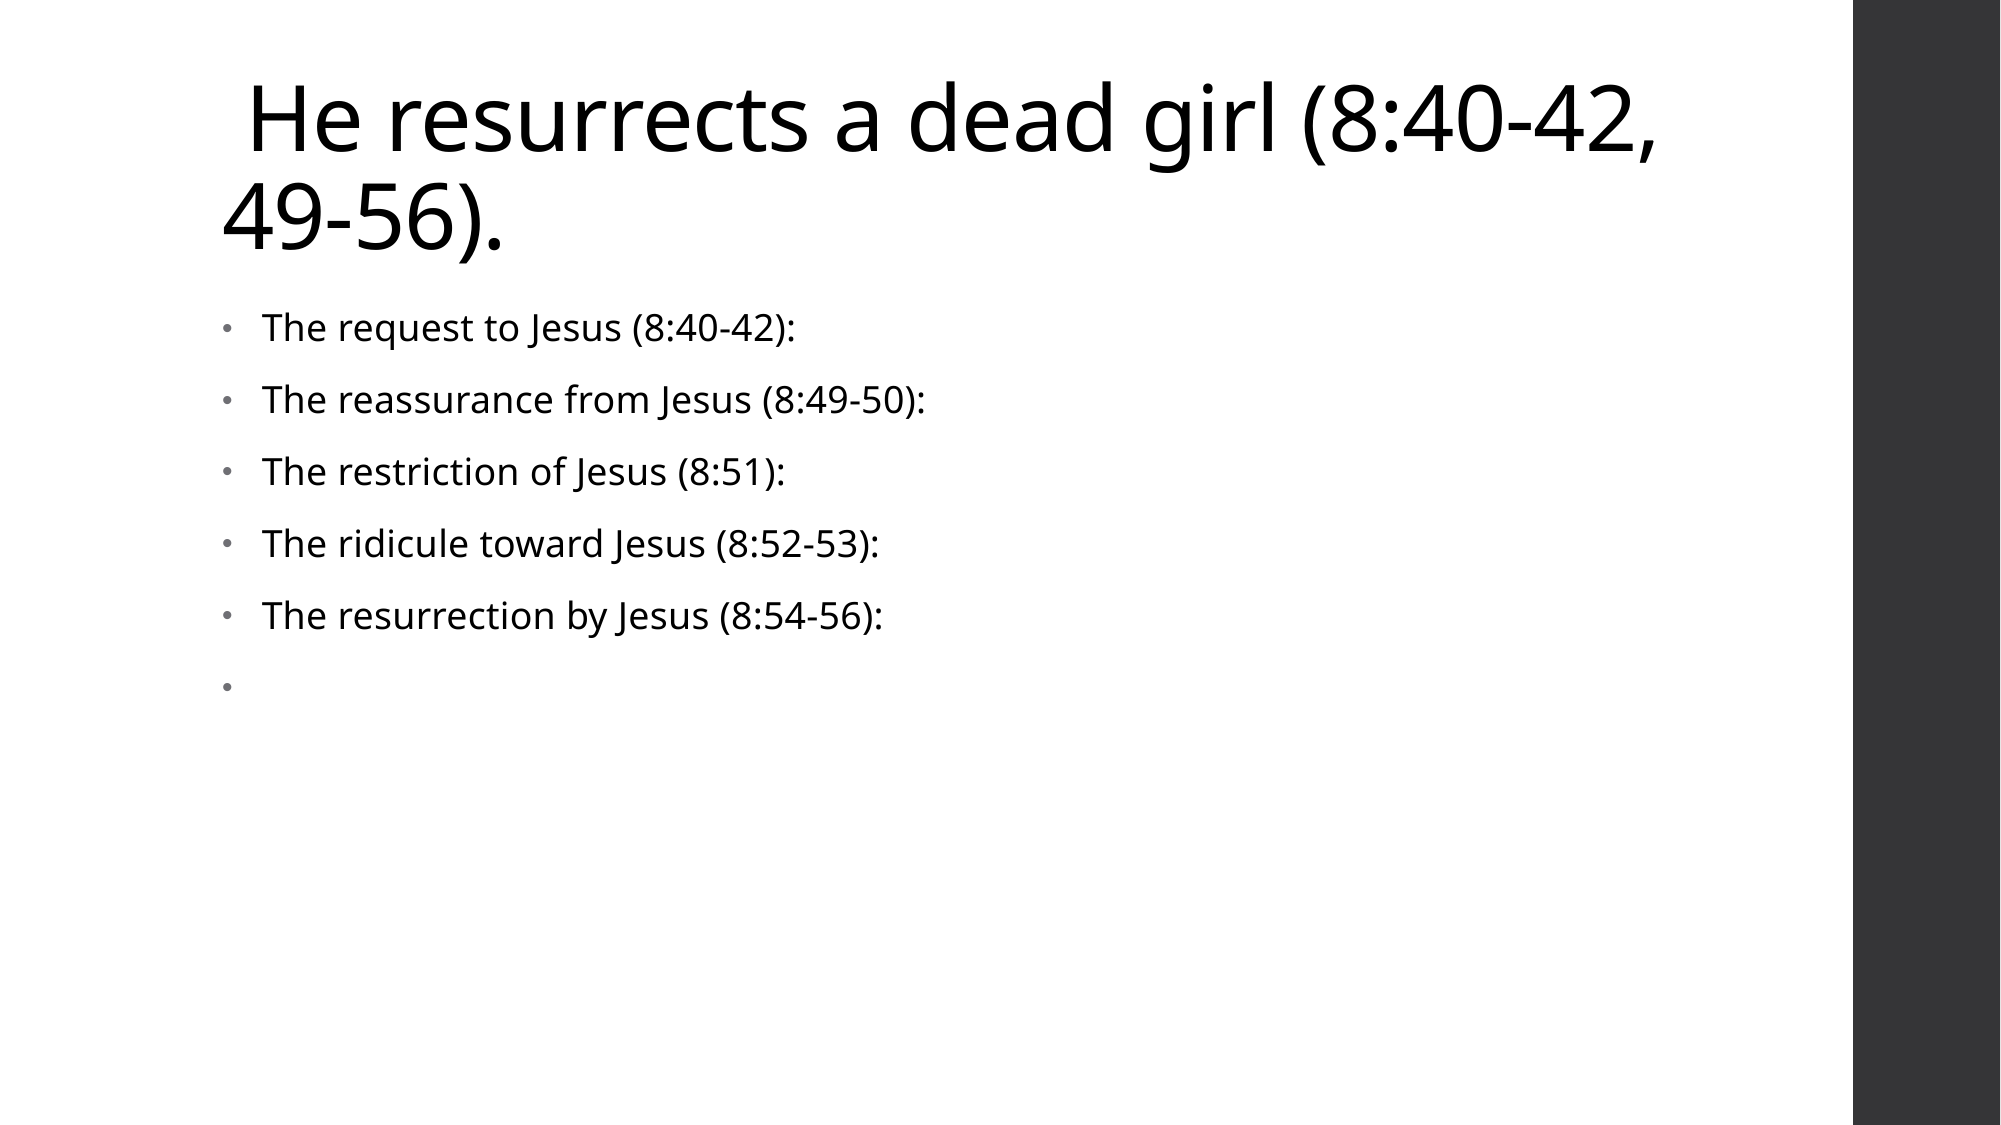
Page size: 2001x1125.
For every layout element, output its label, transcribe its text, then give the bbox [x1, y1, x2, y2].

list The request to Jesus (8:40-42): The reassurance from Jesus (8:49-50): The restriction of Jesus (8:51): The ridicule toward Jesus (8:52-53): The resurrection by Jesus (8:54-56): [206, 299, 1617, 1014]
title He resurrects a dead girl (8:40-42, 49-56). [206, 60, 1797, 278]
